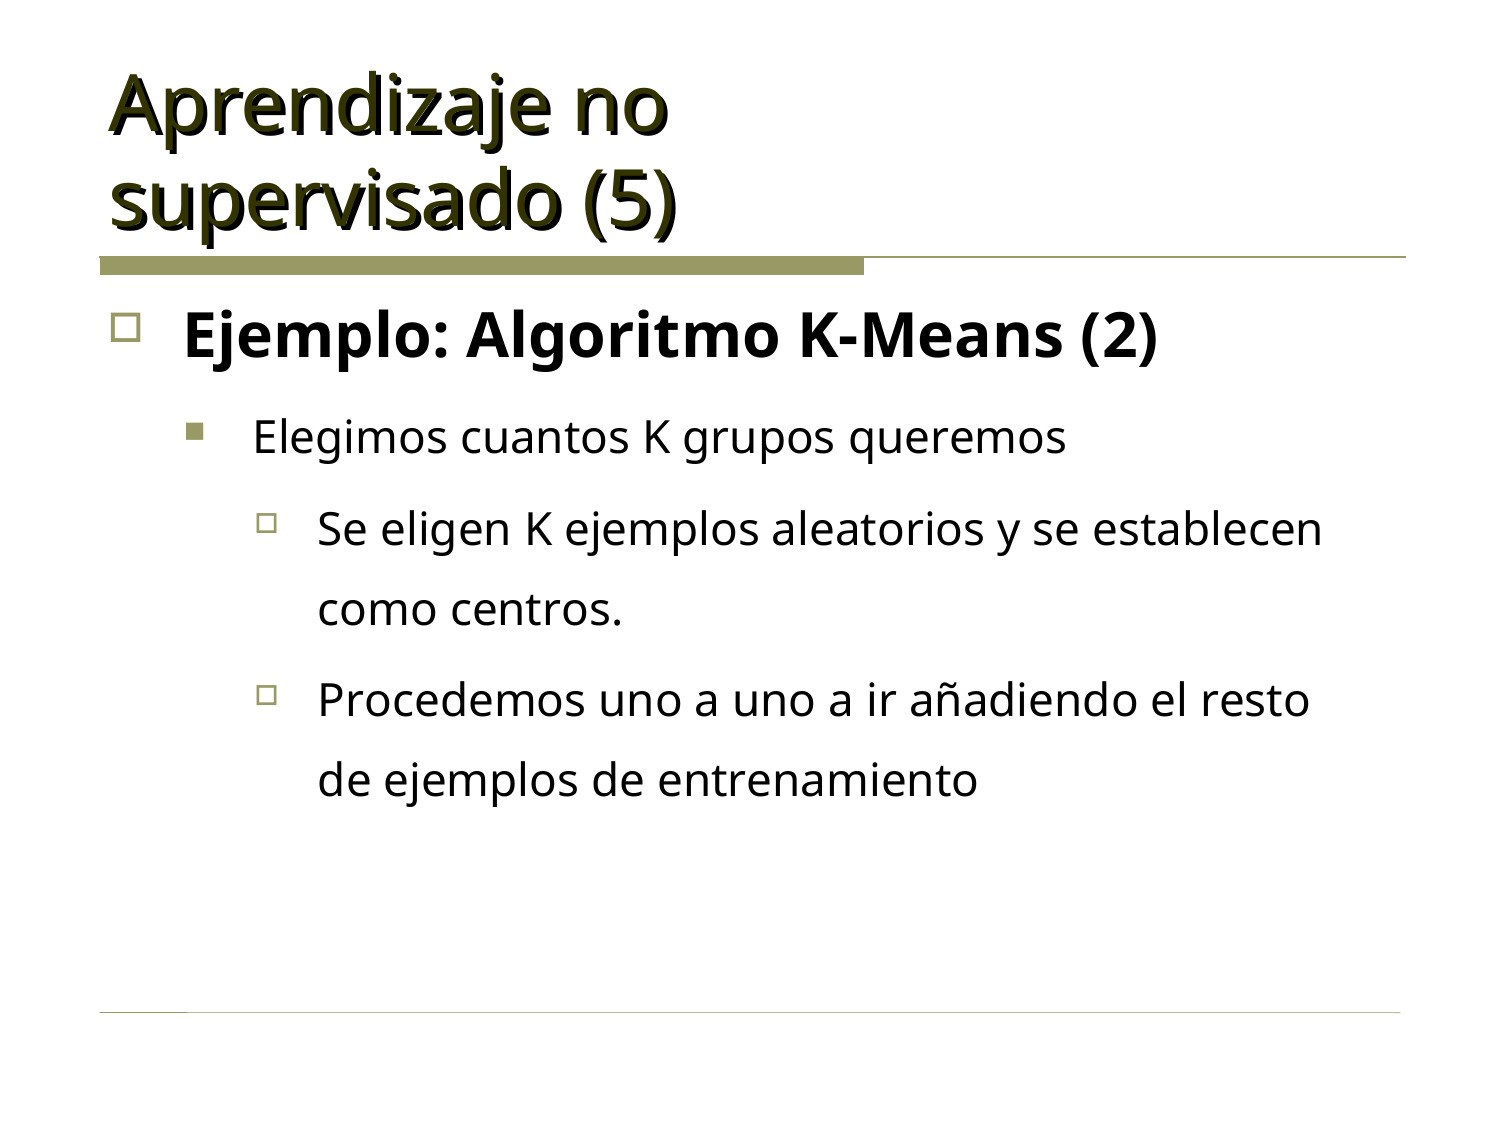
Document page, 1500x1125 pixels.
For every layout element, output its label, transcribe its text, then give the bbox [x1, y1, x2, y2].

list Ejemplo: Algoritmo K-Means (2) Elegimos cuantos K grupos queremos Se eligen K ejemplos aleatorios y se establecen como centros. Procedemos uno a uno a ir añadiendo el resto de ejemplos de entrenamiento [92, 287, 1353, 1013]
title Aprendizaje no supervisado (5) [94, 50, 1407, 250]
